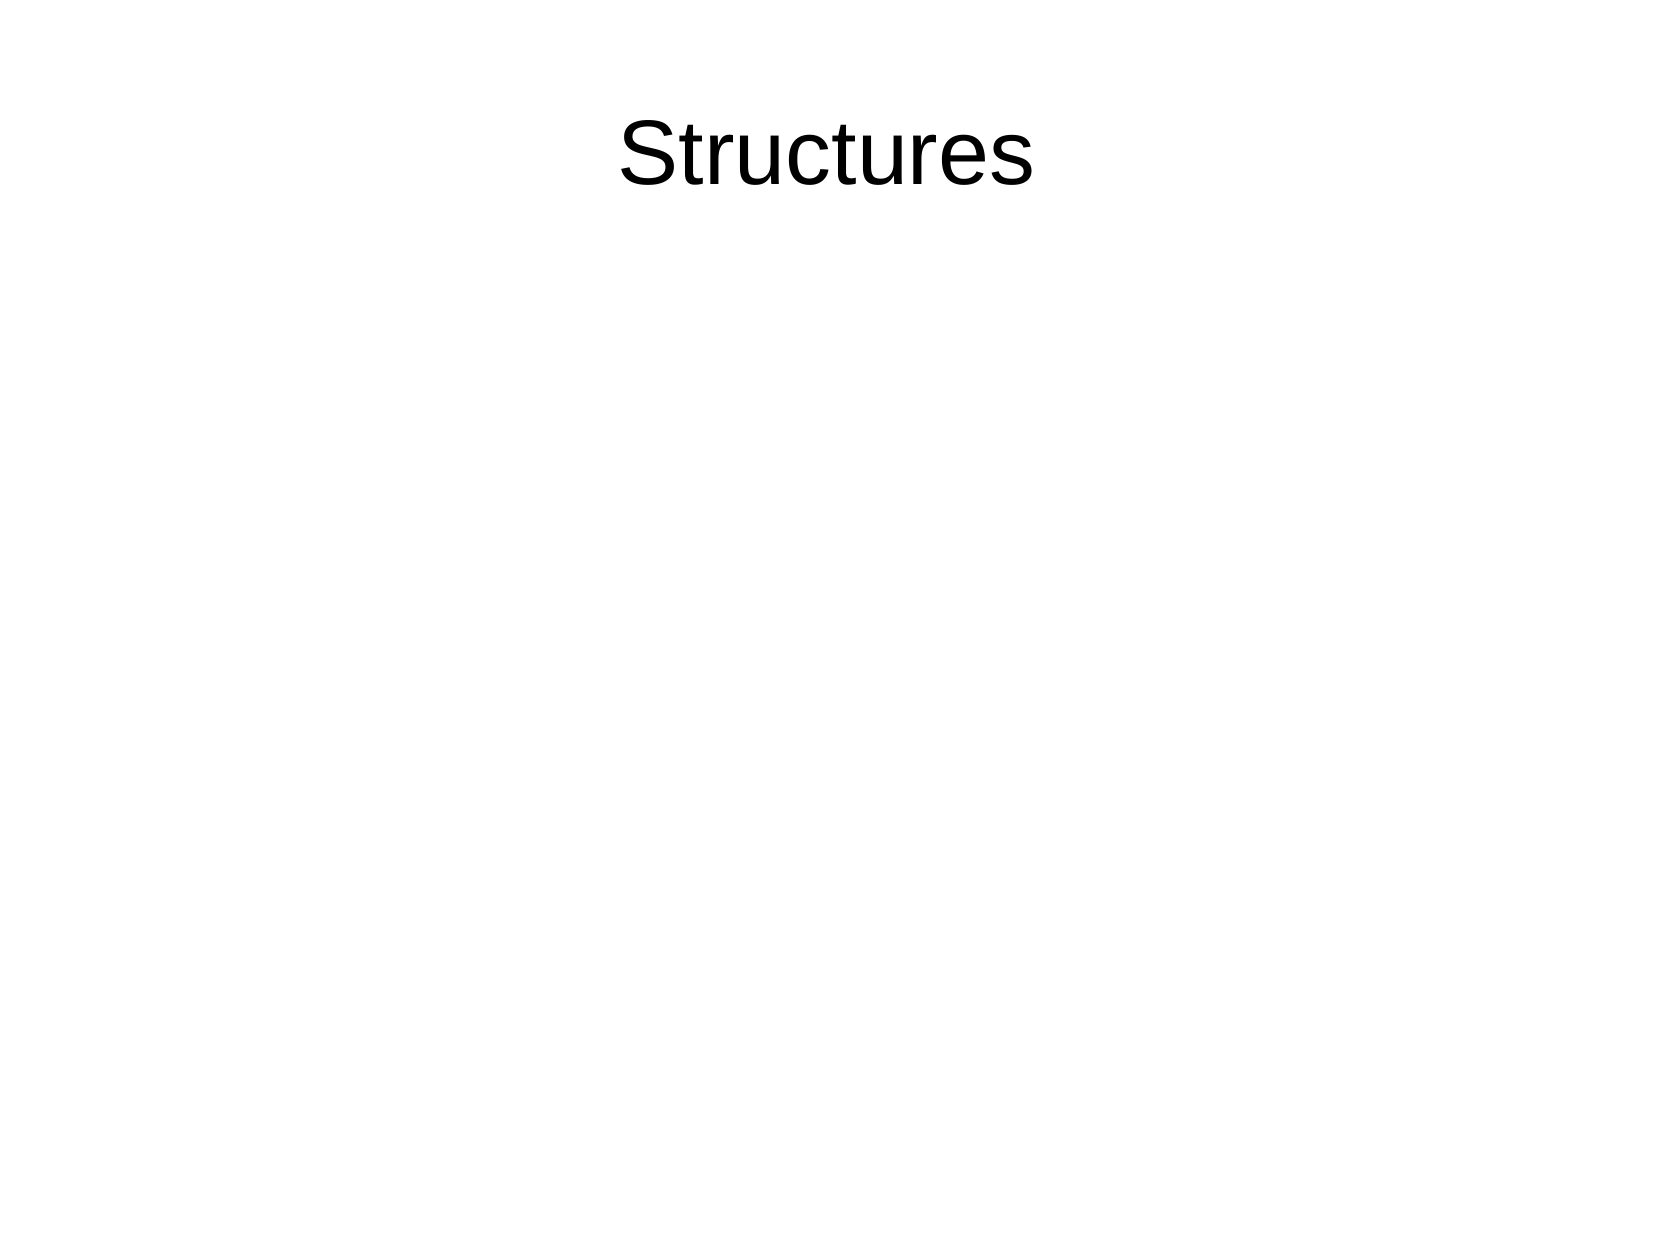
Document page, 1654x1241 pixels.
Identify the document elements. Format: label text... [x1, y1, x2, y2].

title Structures [82, 49, 1571, 257]
